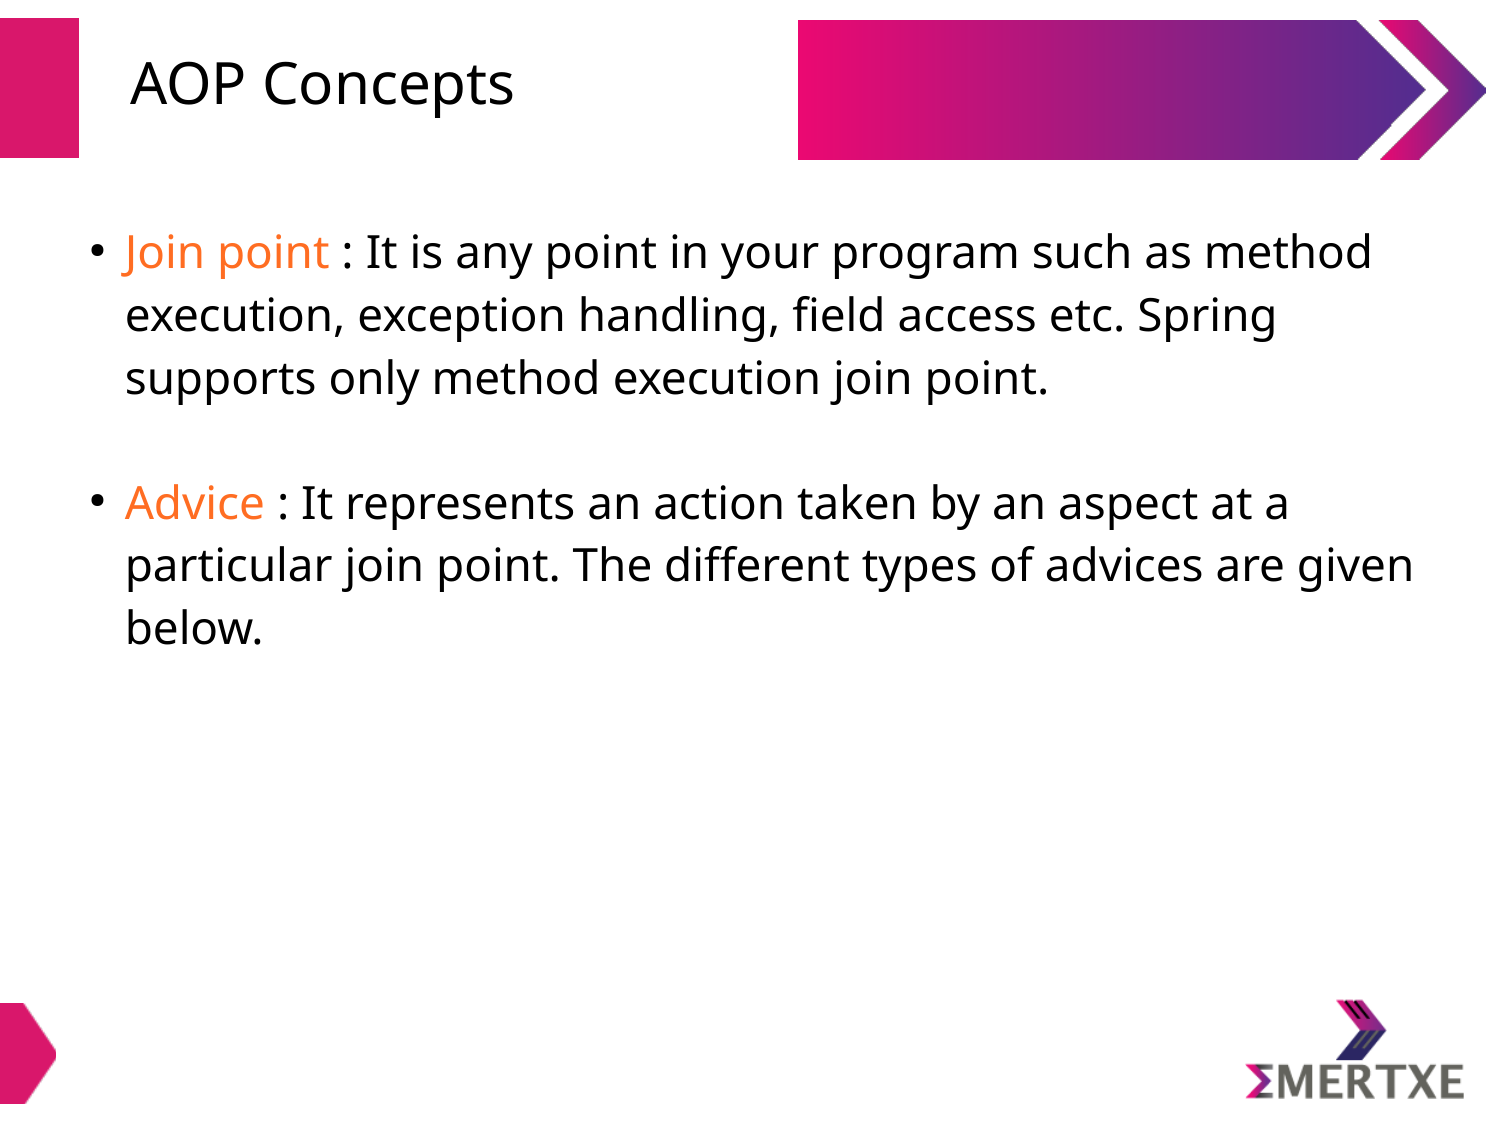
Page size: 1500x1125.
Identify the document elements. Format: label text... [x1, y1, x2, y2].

picture [798, 20, 1486, 160]
picture [1245, 996, 1465, 1099]
text_box Join point : It is any point in your program such as method execution, exception handling, field access etc. Spring supports only method execution join point. Advice : It represents an action taken by an aspect at a particular join point. The different types of advices are given below. [74, 212, 1457, 1063]
text_box AOP Concepts [115, 35, 638, 119]
